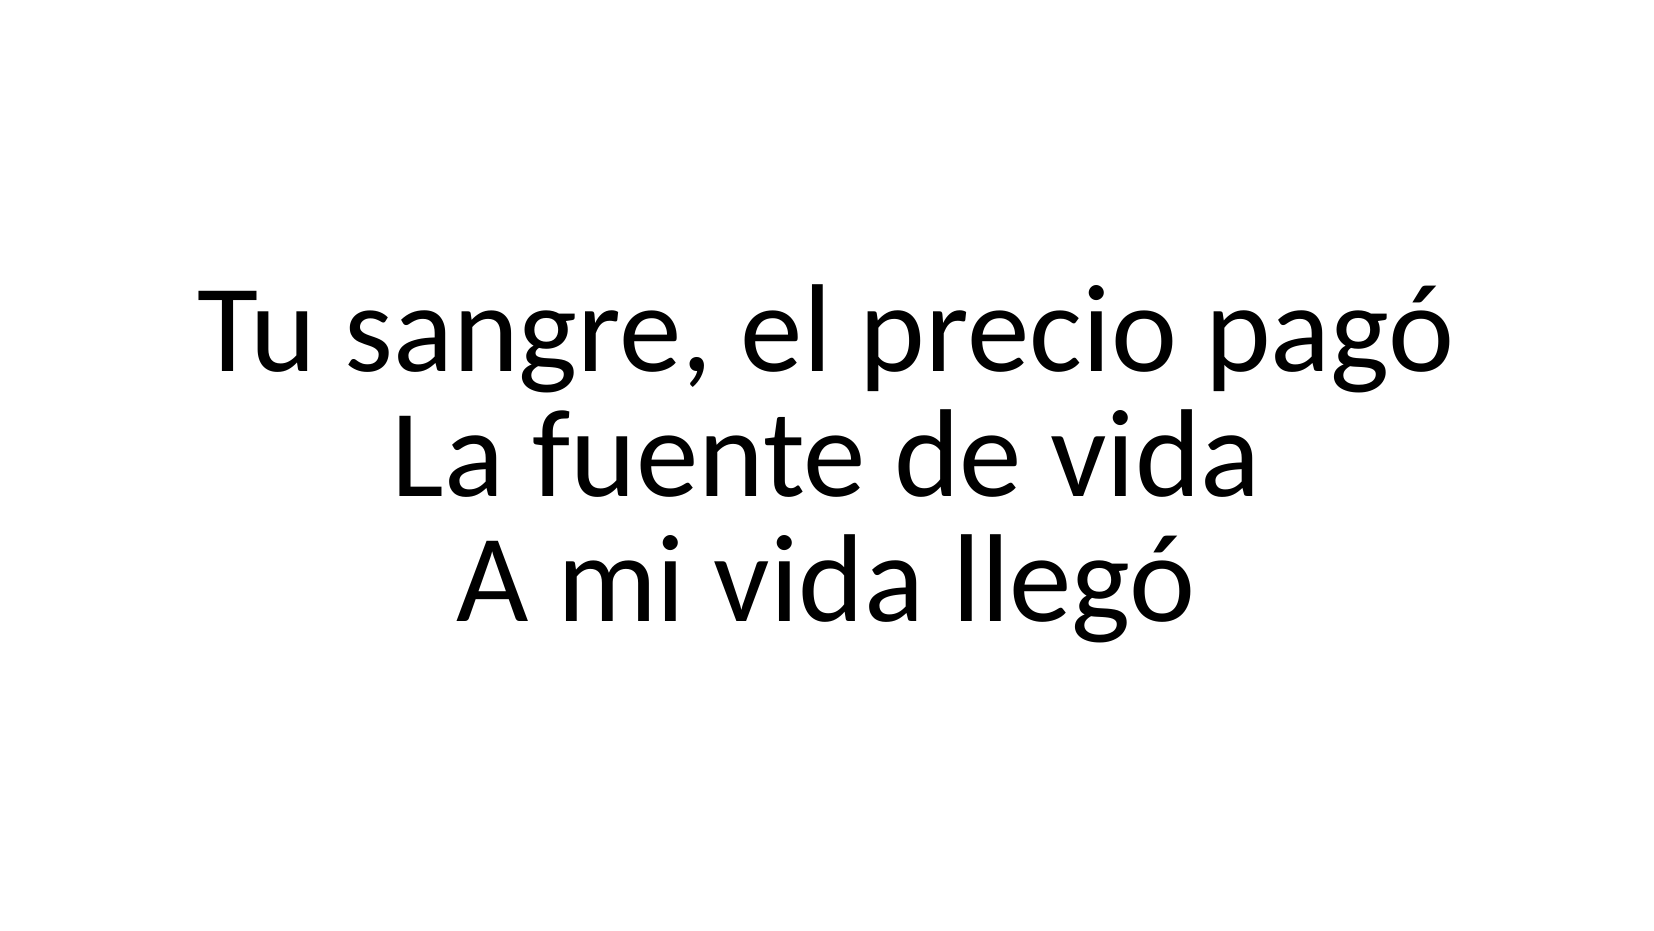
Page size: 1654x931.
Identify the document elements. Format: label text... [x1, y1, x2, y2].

title Tu sangre, el precio pagó La fuente de vida A mi vida llegó [0, 0, 1654, 931]
